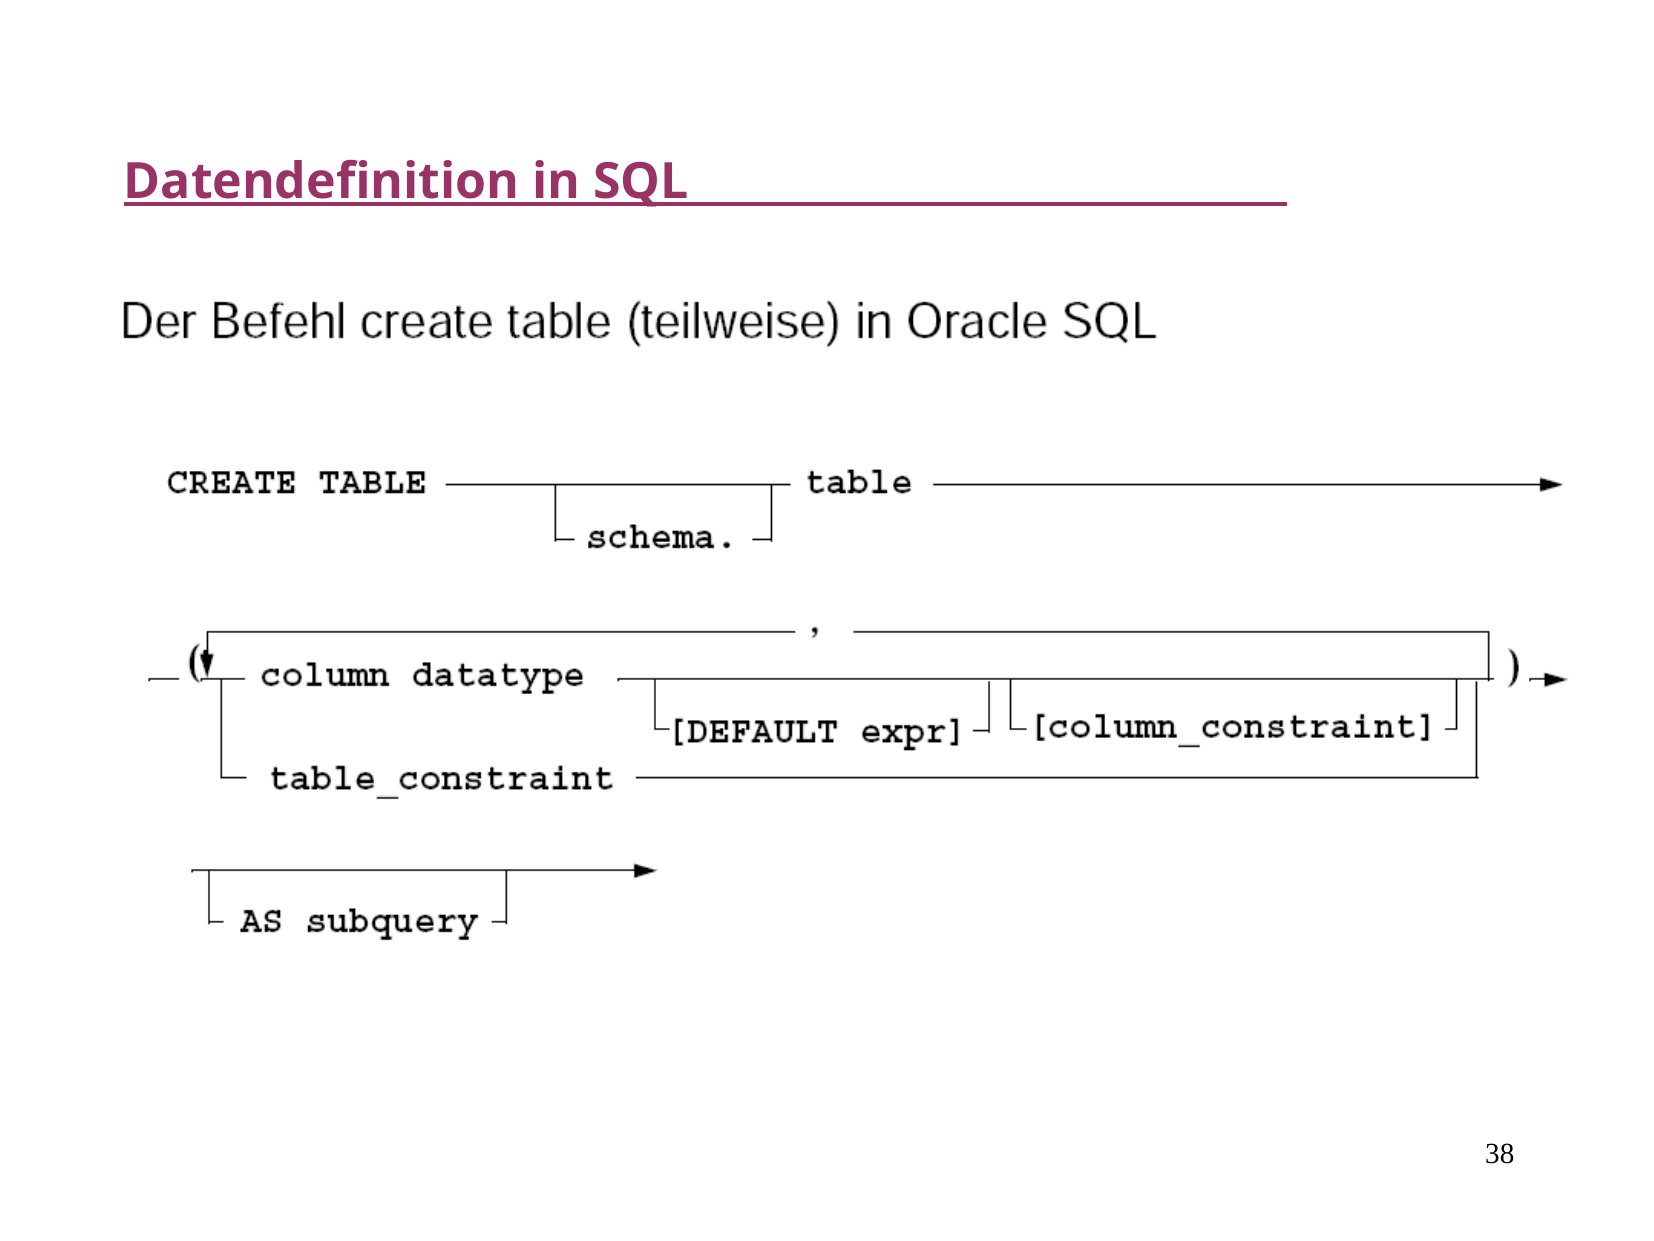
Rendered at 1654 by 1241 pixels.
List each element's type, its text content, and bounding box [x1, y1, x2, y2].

picture [115, 296, 1597, 984]
title Datendefinition in SQL [124, 110, 1530, 249]
